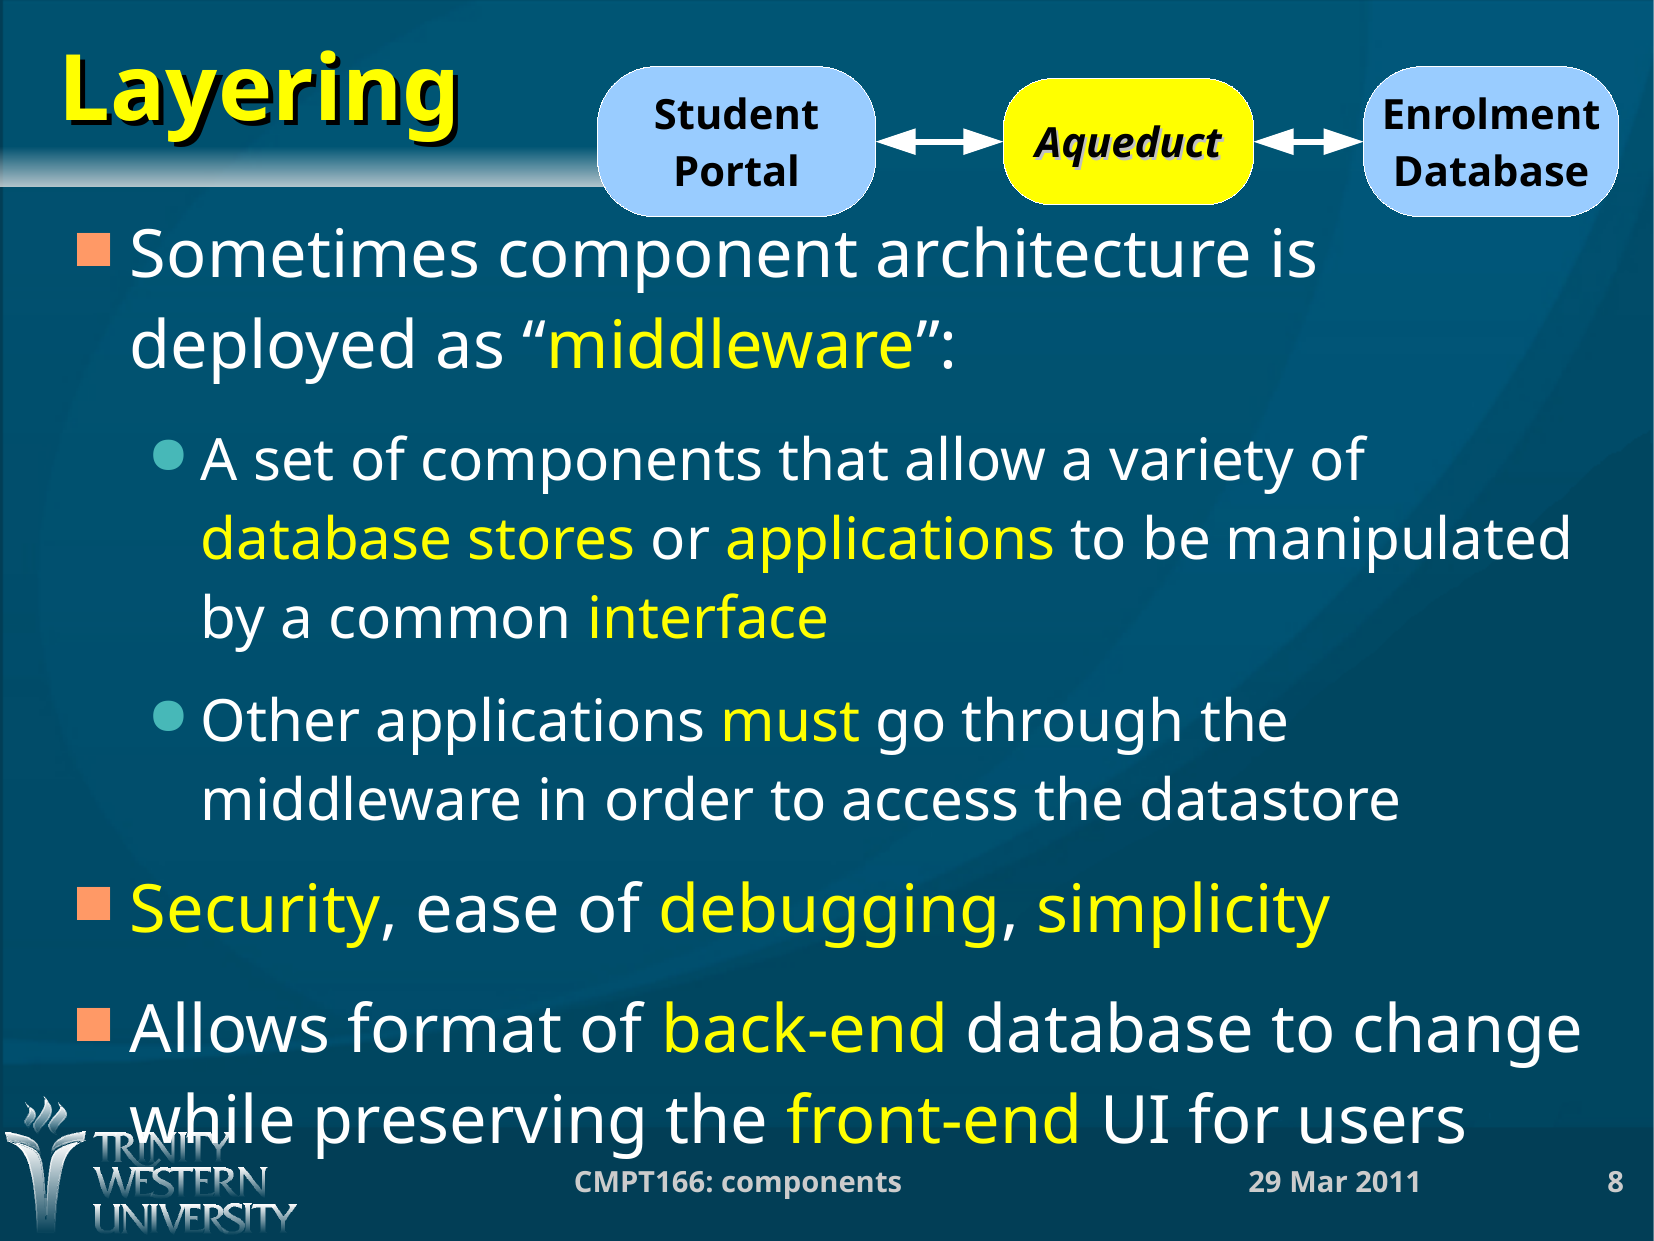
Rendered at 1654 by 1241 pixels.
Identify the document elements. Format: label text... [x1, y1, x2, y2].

text_box Aqueduct [1003, 78, 1254, 205]
text_box Enrolment Database [1363, 66, 1619, 217]
list Sometimes component architecture is deployed as “middleware”: A set of components that allow a variety of database stores or applications to be manipulated by a common interface Other applications must go through the middleware in order to access the datastore Security, ease of debugging, simplicity Allows format of back-end database to change while preserving the front-end UI for users [59, 206, 1625, 1119]
text_box Student Portal [597, 66, 876, 217]
text_box Client Browser [0, 154, 597, 158]
picture [38, 1227, 54, 1232]
title Layering [59, 19, 1595, 148]
